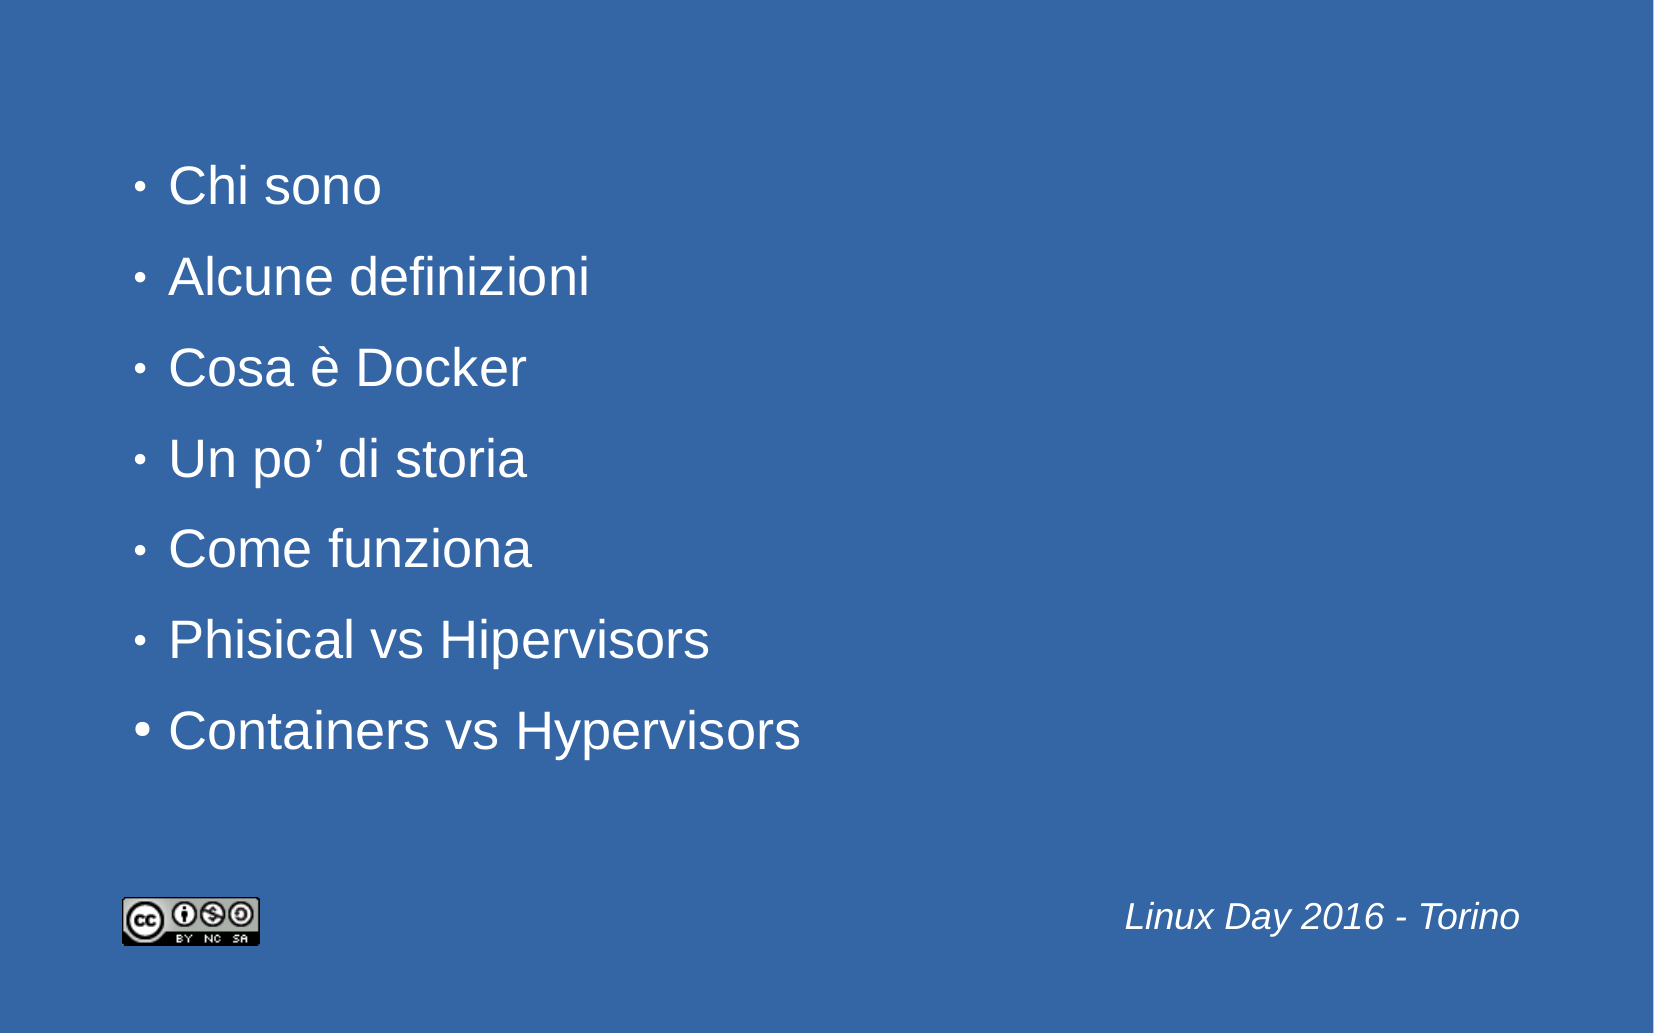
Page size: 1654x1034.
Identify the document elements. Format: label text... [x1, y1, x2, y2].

text_box Chi sono Alcune definizioni Cosa è Docker Un po’ di storia Come funziona Phisical vs Hipervisors Containers vs Hypervisors [118, 118, 1536, 920]
text_box Linux Day 2016 - Torino [1109, 887, 1536, 1034]
picture [122, 897, 260, 946]
